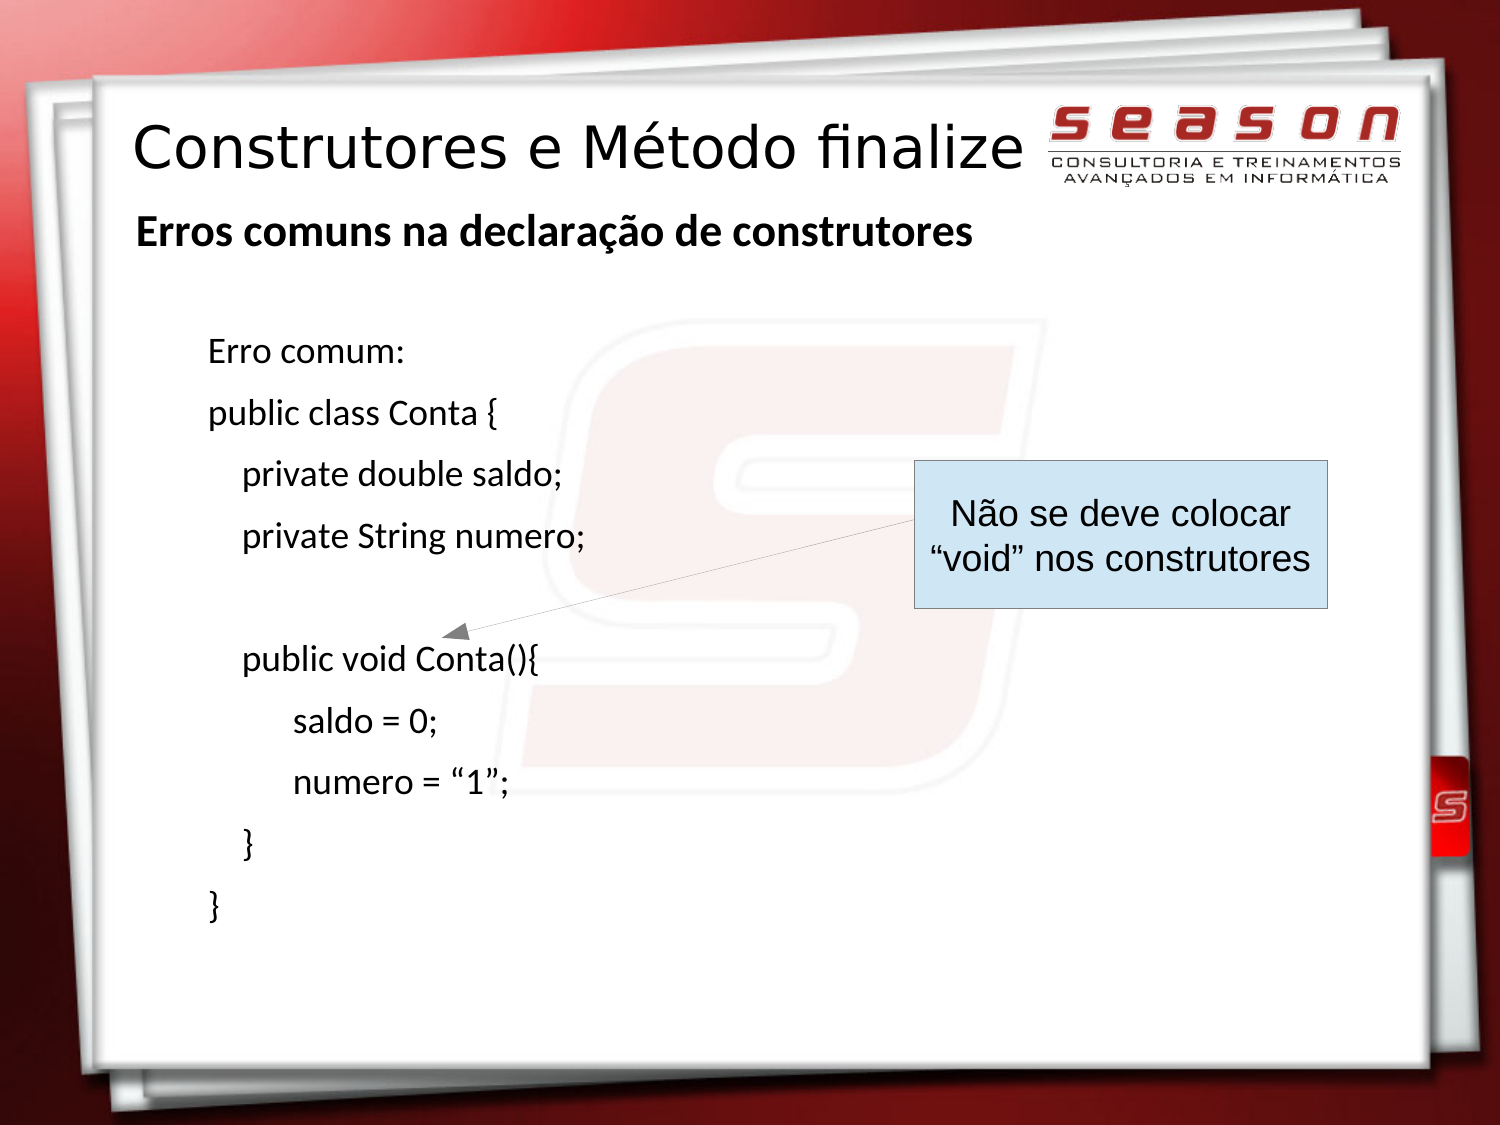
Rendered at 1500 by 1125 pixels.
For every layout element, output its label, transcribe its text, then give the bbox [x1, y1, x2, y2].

picture [0, 0, 1500, 1125]
title Construtores e Método finalize [118, 33, 1394, 257]
text_box Erros comuns na declaração de construtores [119, 200, 1371, 256]
text_box Erro comum: public class Conta { private double saldo; private String numero; public void Conta(){ saldo = 0; numero = “1”; } } [207, 325, 1328, 926]
text_box Não se deve colocar “void” nos construtores [914, 460, 1328, 609]
